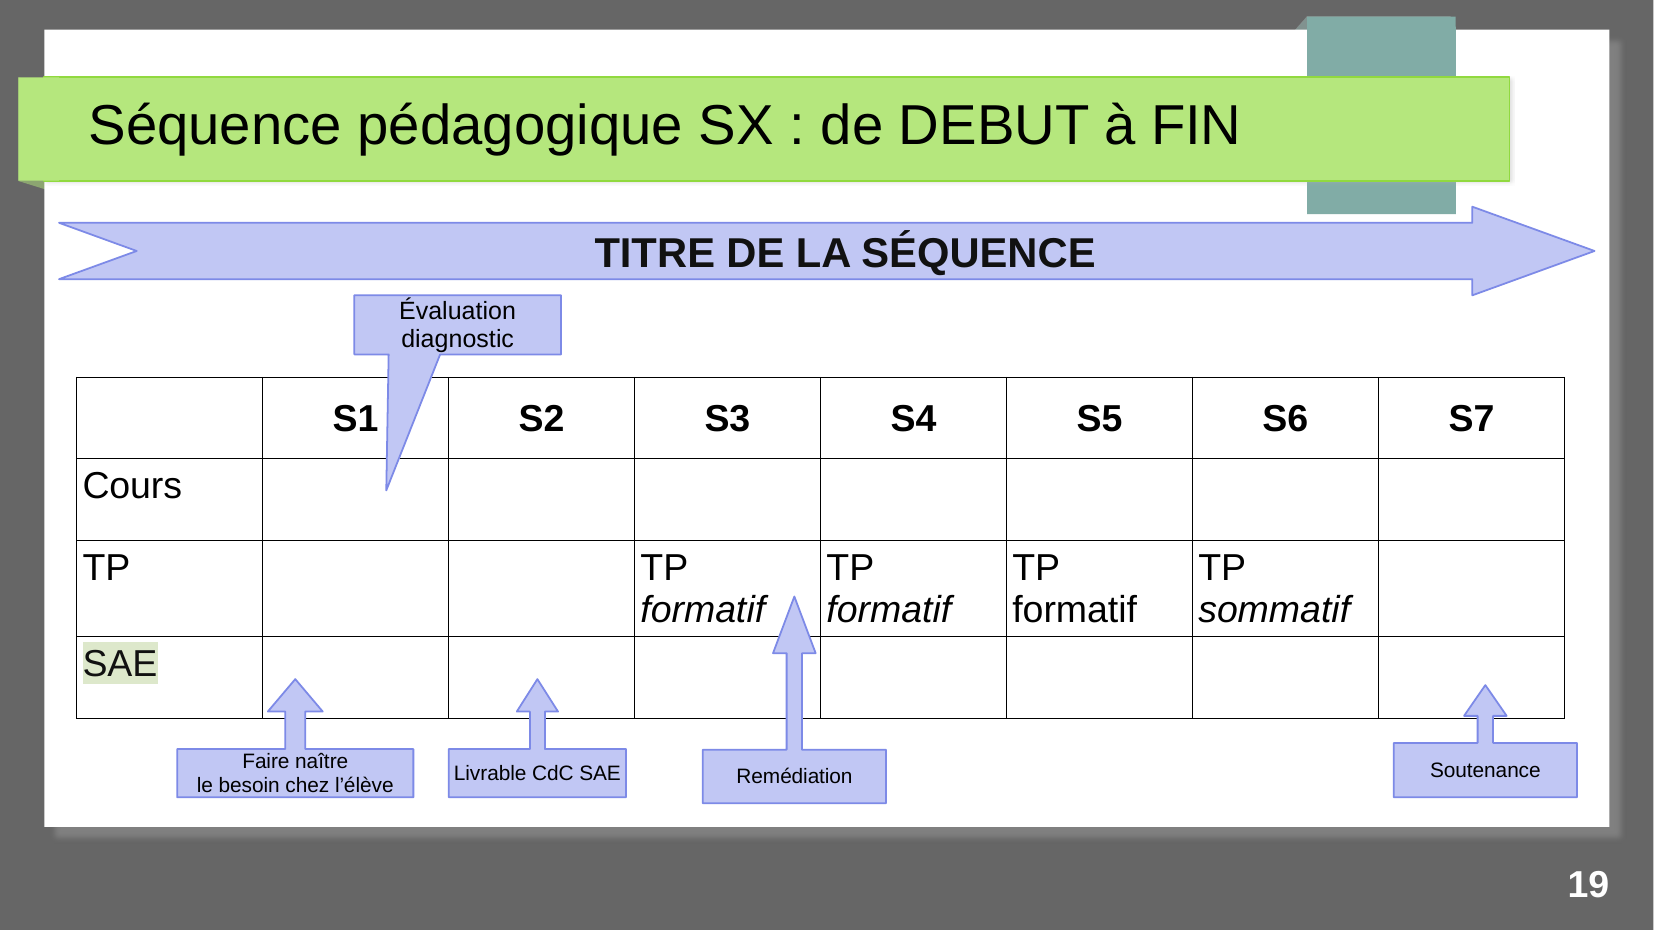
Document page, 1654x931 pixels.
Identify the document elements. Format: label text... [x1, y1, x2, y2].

table_cell SAE [77, 637, 262, 718]
table_cell [1193, 637, 1378, 718]
title Séquence pédagogique SX : de DEBUT à FIN [88, 73, 1506, 178]
table_cell TP sommatif [1193, 541, 1378, 636]
table_cell [1007, 459, 1192, 540]
table_cell TP formatif [1007, 541, 1192, 636]
table_header S4 [821, 378, 1006, 458]
table_header S5 [1007, 378, 1192, 458]
table_header S2 [449, 378, 634, 458]
table_cell [263, 541, 448, 636]
table_cell TP [77, 541, 262, 636]
list TITRE DE LA SÉQUENCE [210, 228, 1481, 278]
text_box Soutenance [1393, 685, 1577, 798]
table_cell [1379, 541, 1564, 636]
table_cell TP formatif [635, 541, 820, 636]
text_box Évaluation diagnostic [354, 295, 562, 491]
table_header S7 [1379, 378, 1564, 458]
text_box 20 [974, 856, 1625, 916]
table_cell [821, 459, 1006, 540]
table_cell [449, 459, 634, 540]
table_cell [821, 637, 1006, 718]
table_header S1 [400, 378, 448, 458]
table_cell [1193, 459, 1378, 540]
table_header S6 [1193, 378, 1378, 458]
table_header S3 [635, 378, 820, 458]
text_box Remédiation [702, 596, 886, 804]
table_cell [449, 541, 634, 636]
text_box Faire naître le besoin chez l’élève [177, 679, 414, 798]
table_cell [1379, 637, 1564, 718]
table_header S1 [263, 378, 388, 458]
table_cell Cours [77, 459, 262, 540]
table_cell [1379, 459, 1564, 540]
table_cell [449, 637, 634, 718]
table_header [77, 378, 262, 458]
table_cell [635, 459, 820, 540]
table_cell [263, 459, 448, 540]
table_cell [1007, 637, 1192, 718]
text_box Livrable CdC SAE [448, 679, 627, 798]
table_cell [263, 637, 448, 718]
table_cell TP formatif [821, 541, 1006, 636]
table_cell [803, 637, 820, 718]
table_cell [635, 637, 786, 718]
text_box [59, 206, 1595, 296]
